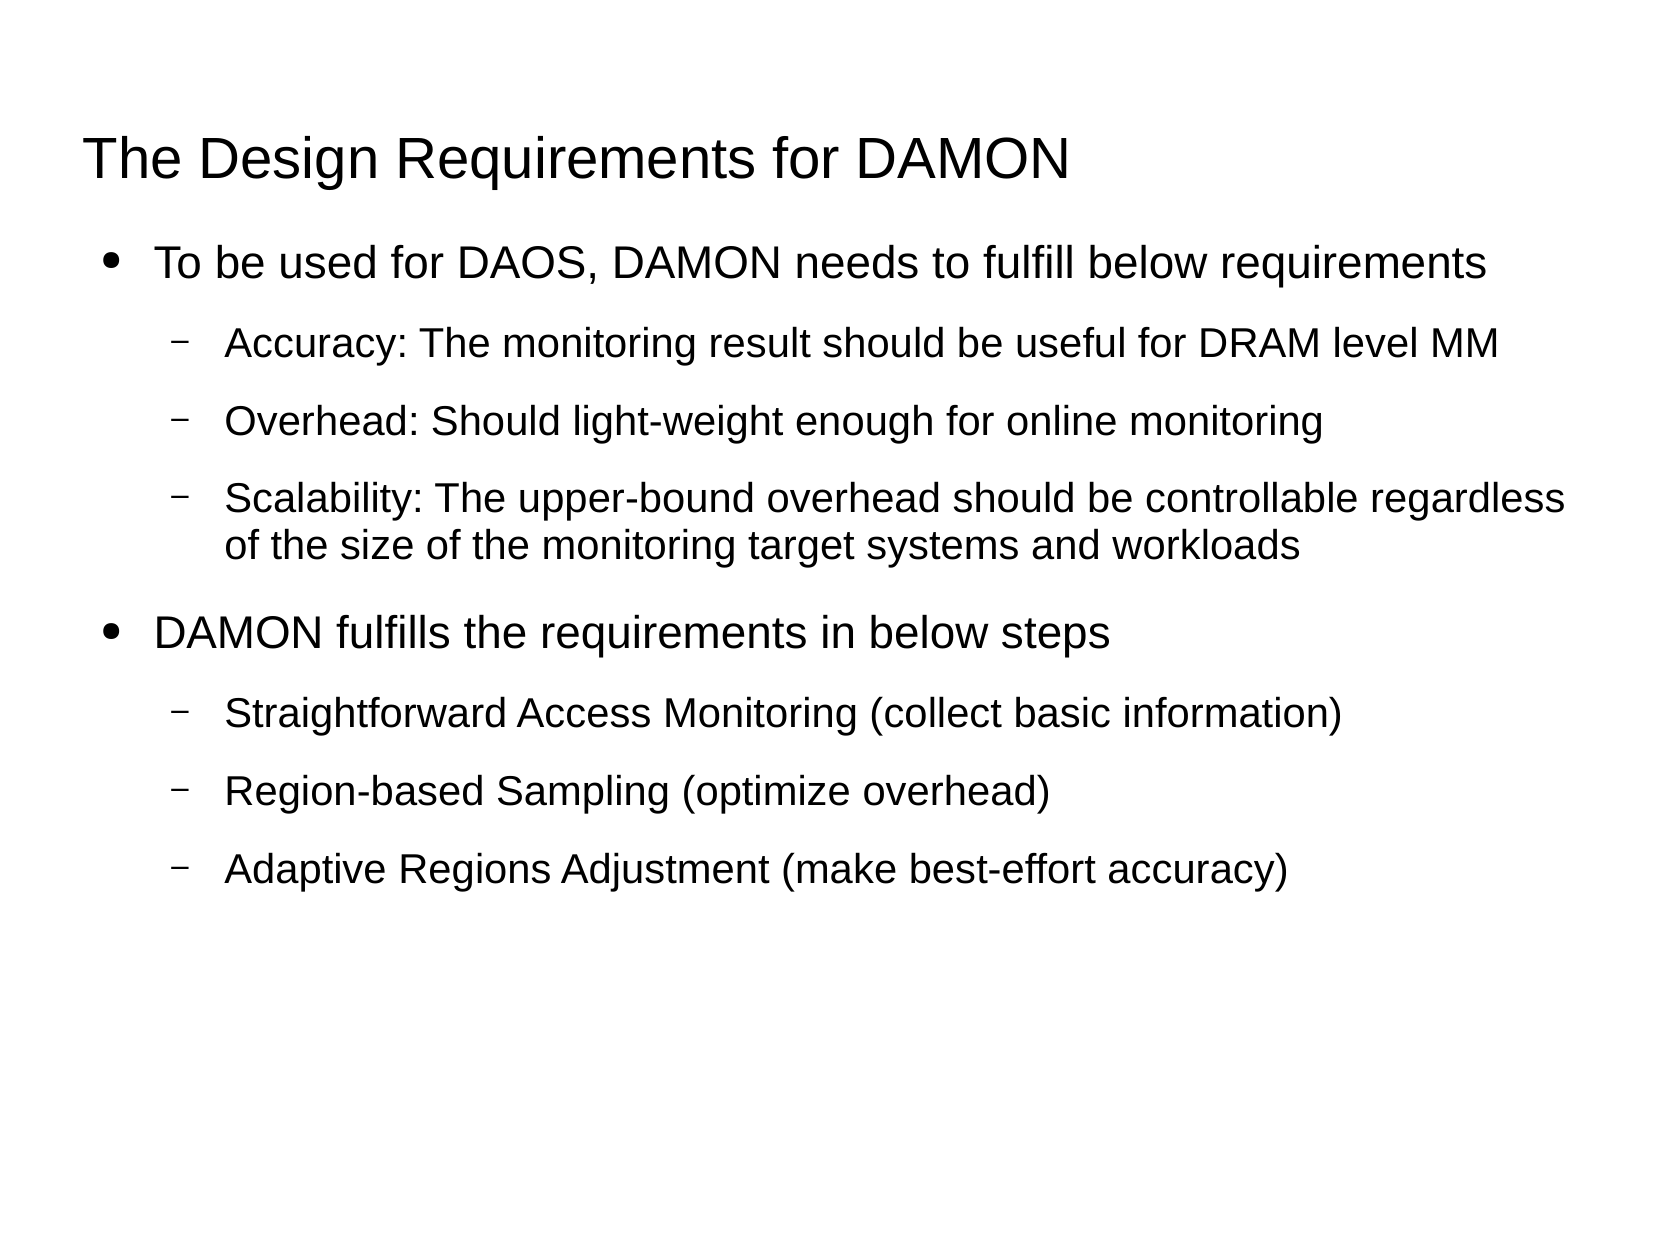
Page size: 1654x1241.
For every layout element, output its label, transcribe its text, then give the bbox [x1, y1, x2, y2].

title The Design Requirements for DAMON [82, 108, 1571, 210]
list To be used for DAOS, DAMON needs to fulfill below requirements Accuracy: The monitoring result should be useful for DRAM level MM Overhead: Should light-weight enough for online monitoring Scalability: The upper-bound overhead should be controllable regardless of the size of the monitoring target systems and workloads DAMON fulfills the requirements in below steps Straightforward Access Monitoring (collect basic information) Region-based Sampling (optimize overhead) Adaptive Regions Adjustment (make best-effort accuracy) [82, 236, 1571, 1111]
